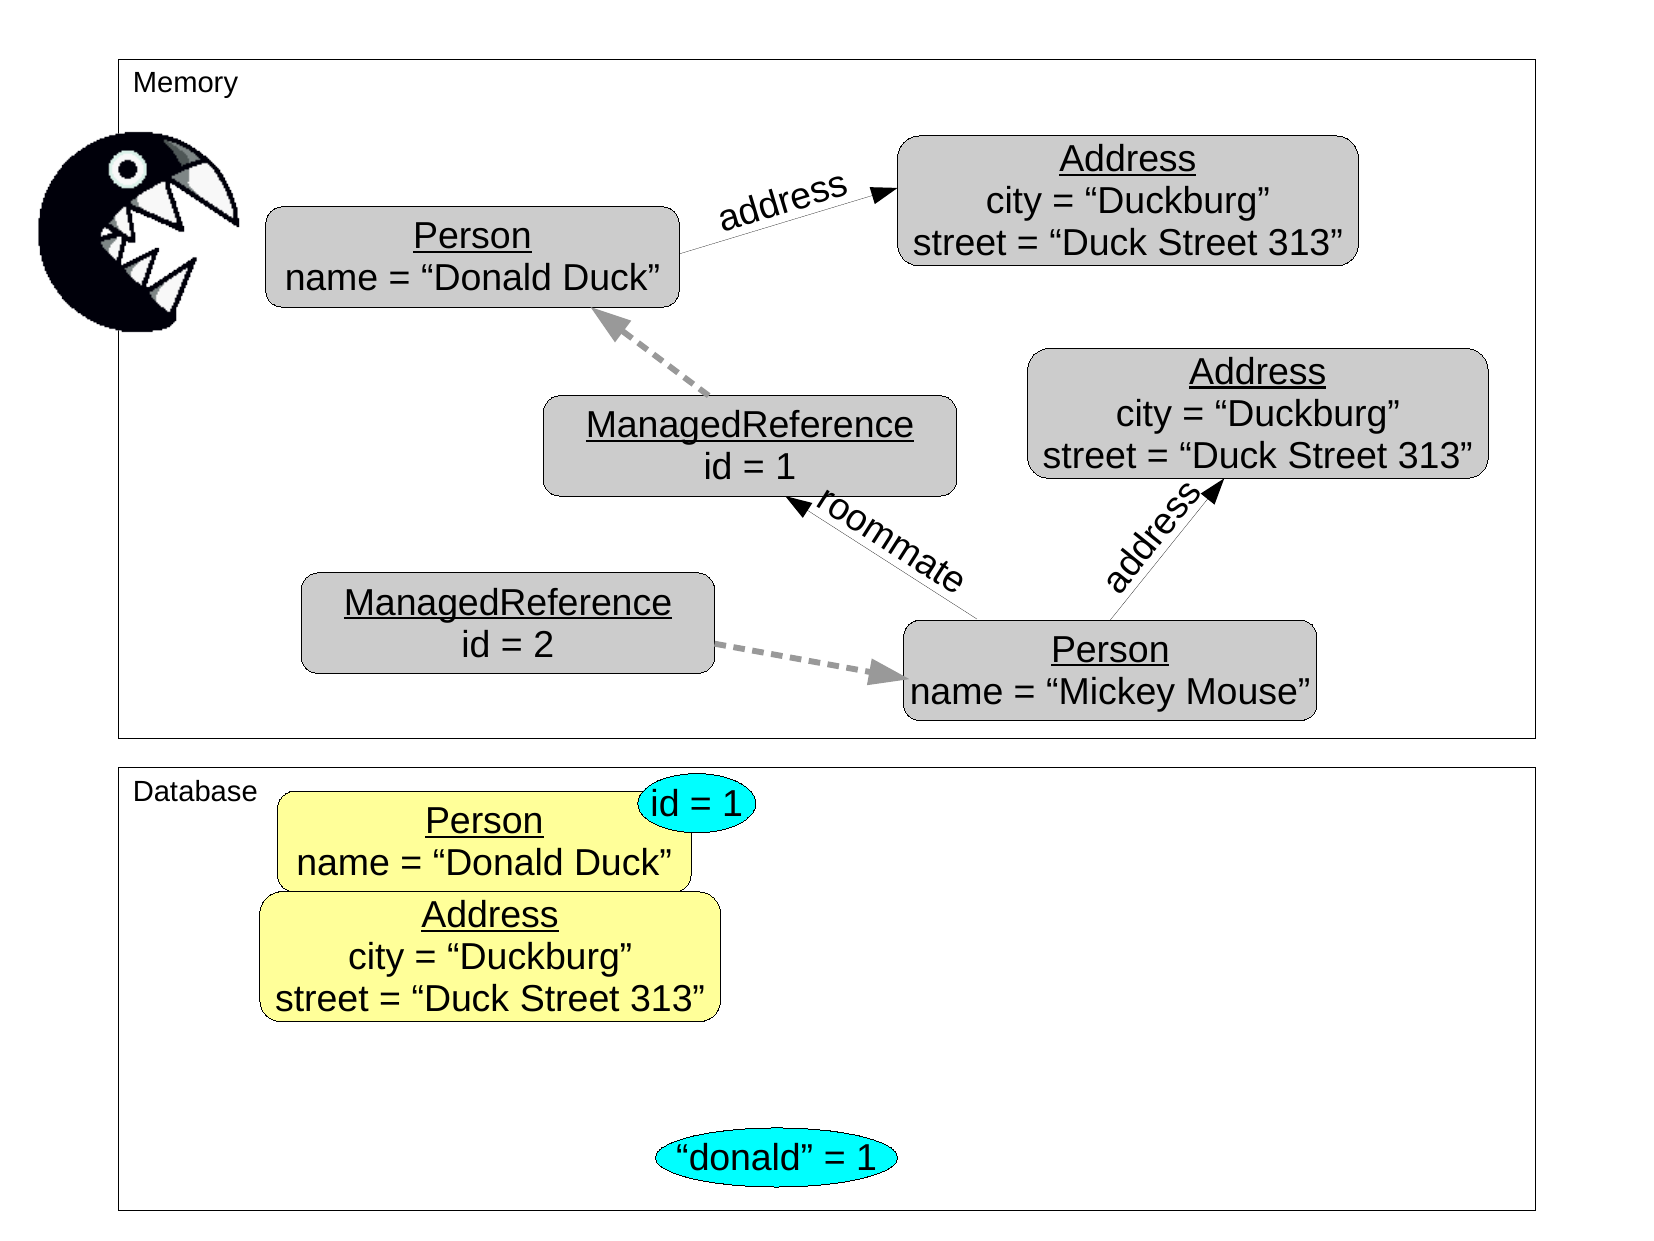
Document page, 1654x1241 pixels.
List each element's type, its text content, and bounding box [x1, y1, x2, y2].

text_box “donald” = 1 [655, 1127, 898, 1188]
picture [29, 118, 246, 345]
text_box Person name = “Mickey Mouse” [903, 620, 1317, 721]
text_box ManagedReference id = 1 [543, 395, 957, 497]
text_box Person name = “Donald Duck” [265, 206, 680, 308]
text_box ManagedReference id = 2 [301, 572, 715, 674]
text_box Person name = “Donald Duck” [277, 791, 692, 891]
text_box Address city = “Duckburg” street = “Duck Street 313” [897, 135, 1359, 266]
text_box Address city = “Duckburg” street = “Duck Street 313” [259, 891, 721, 1022]
text_box Database [118, 767, 1536, 1211]
text_box Address city = “Duckburg” street = “Duck Street 313” [1027, 348, 1489, 479]
text_box id = 1 [637, 773, 756, 833]
text_box Memory [118, 59, 1536, 739]
